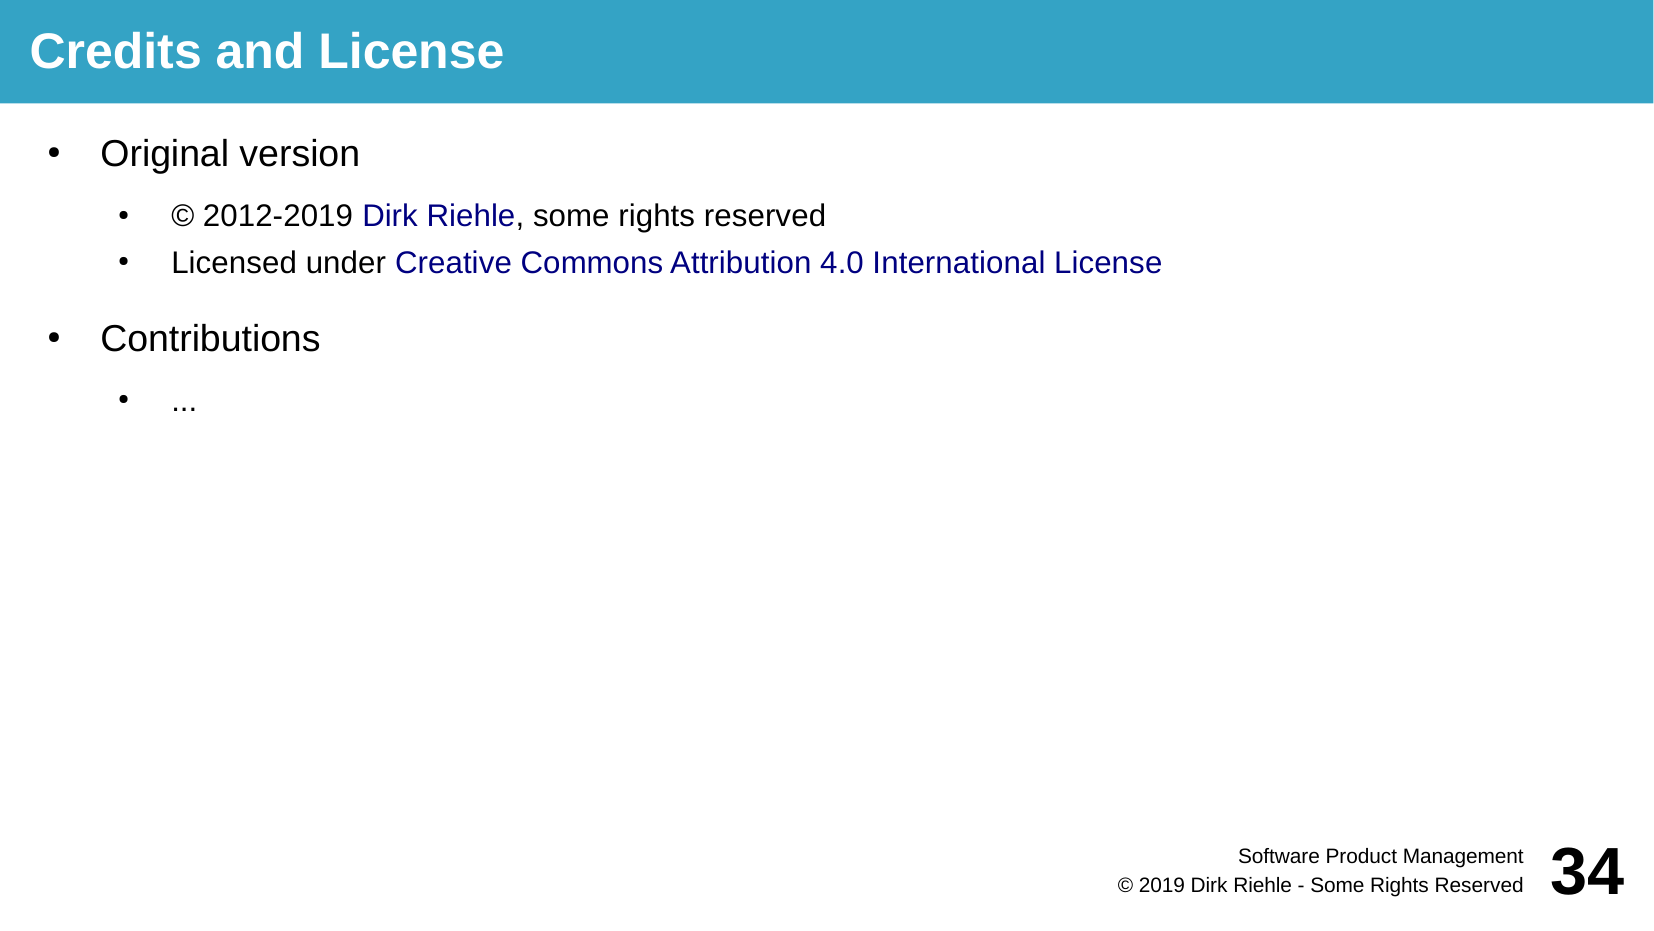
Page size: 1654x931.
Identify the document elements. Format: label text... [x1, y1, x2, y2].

title Credits and License [0, 0, 1654, 104]
list Original version © 2012-2019 Dirk Riehle, some rights reserved Licensed under Creative Commons Attribution 4.0 International License Contributions ... [29, 132, 1625, 813]
